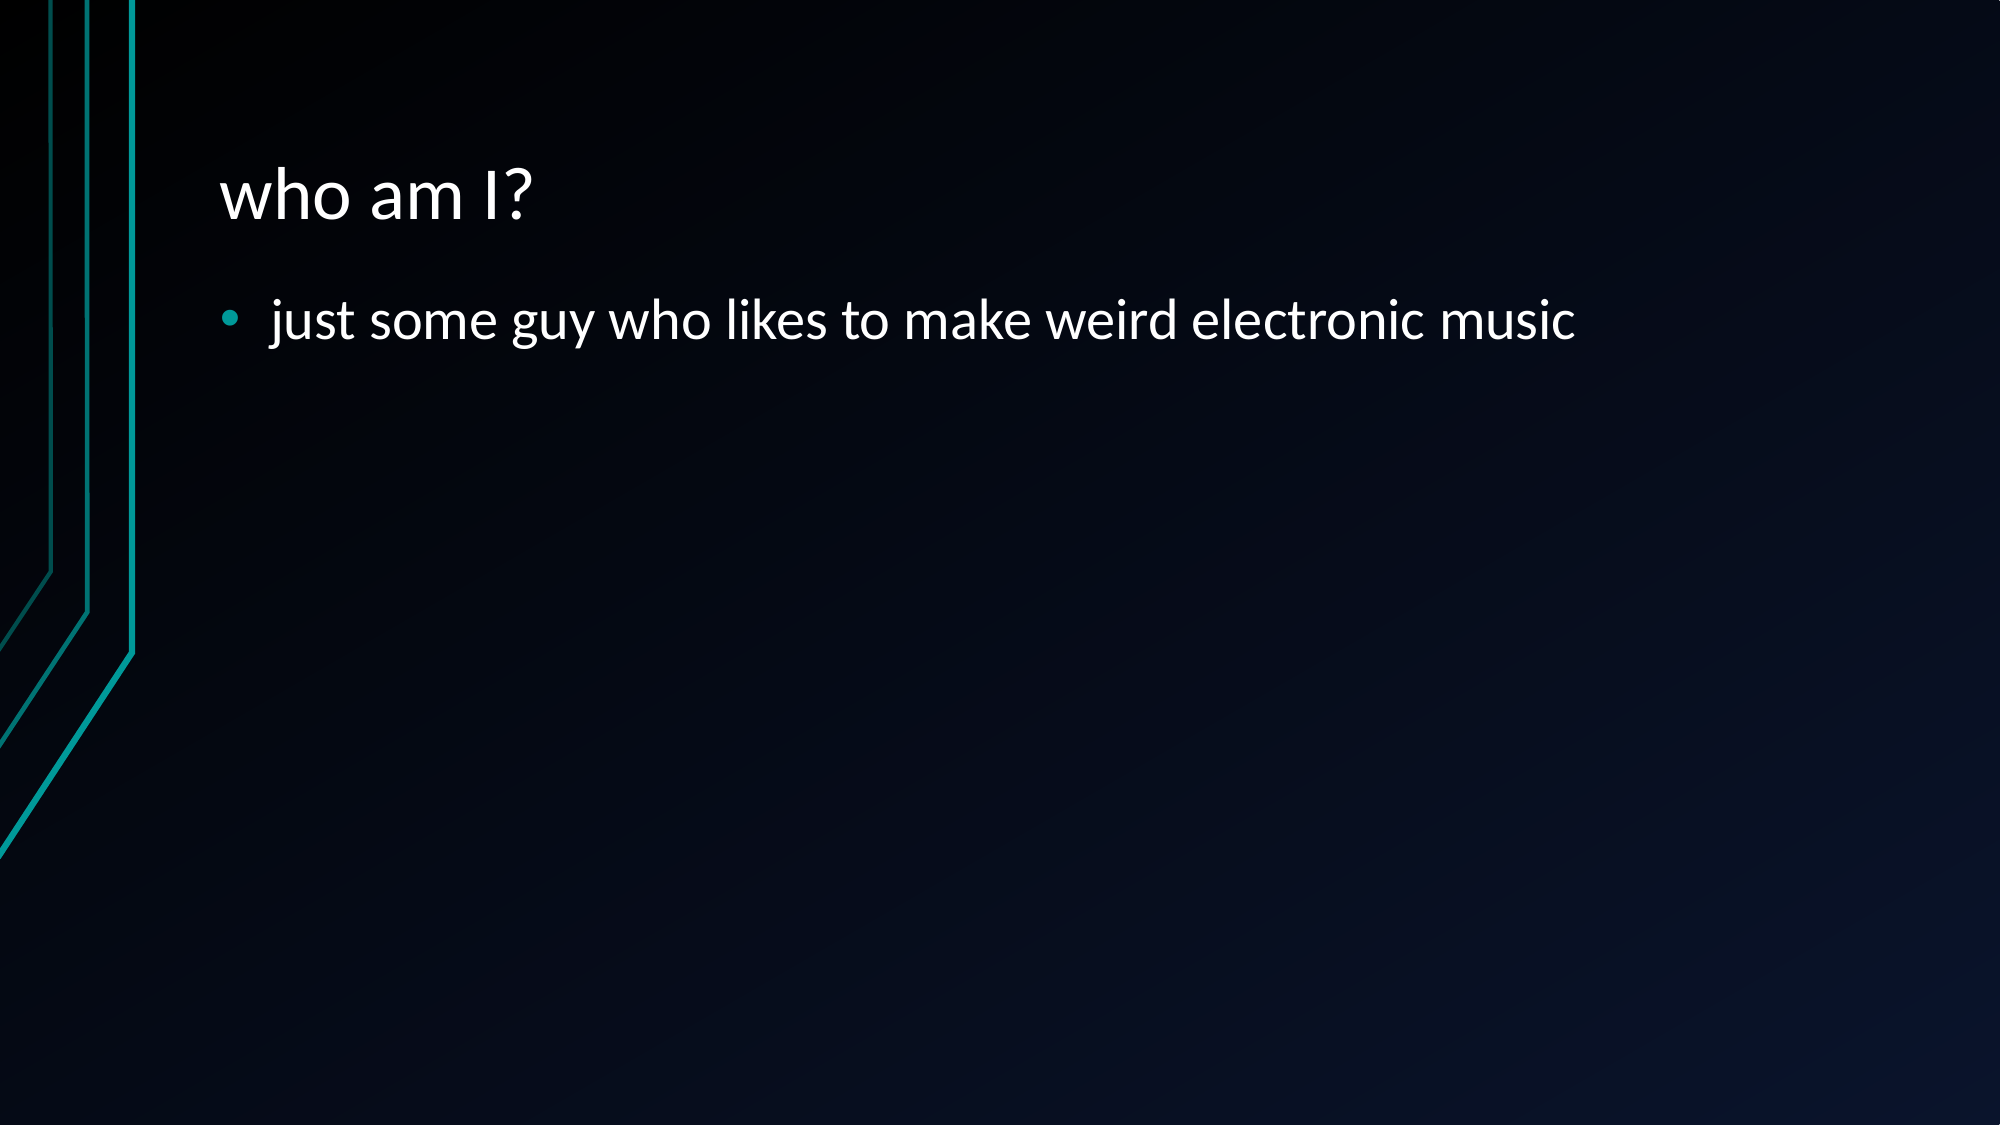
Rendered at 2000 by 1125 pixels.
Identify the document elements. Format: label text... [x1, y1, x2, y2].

title who am I? [199, 45, 1900, 246]
list just some guy who likes to make weird electronic music [199, 279, 1900, 1012]
